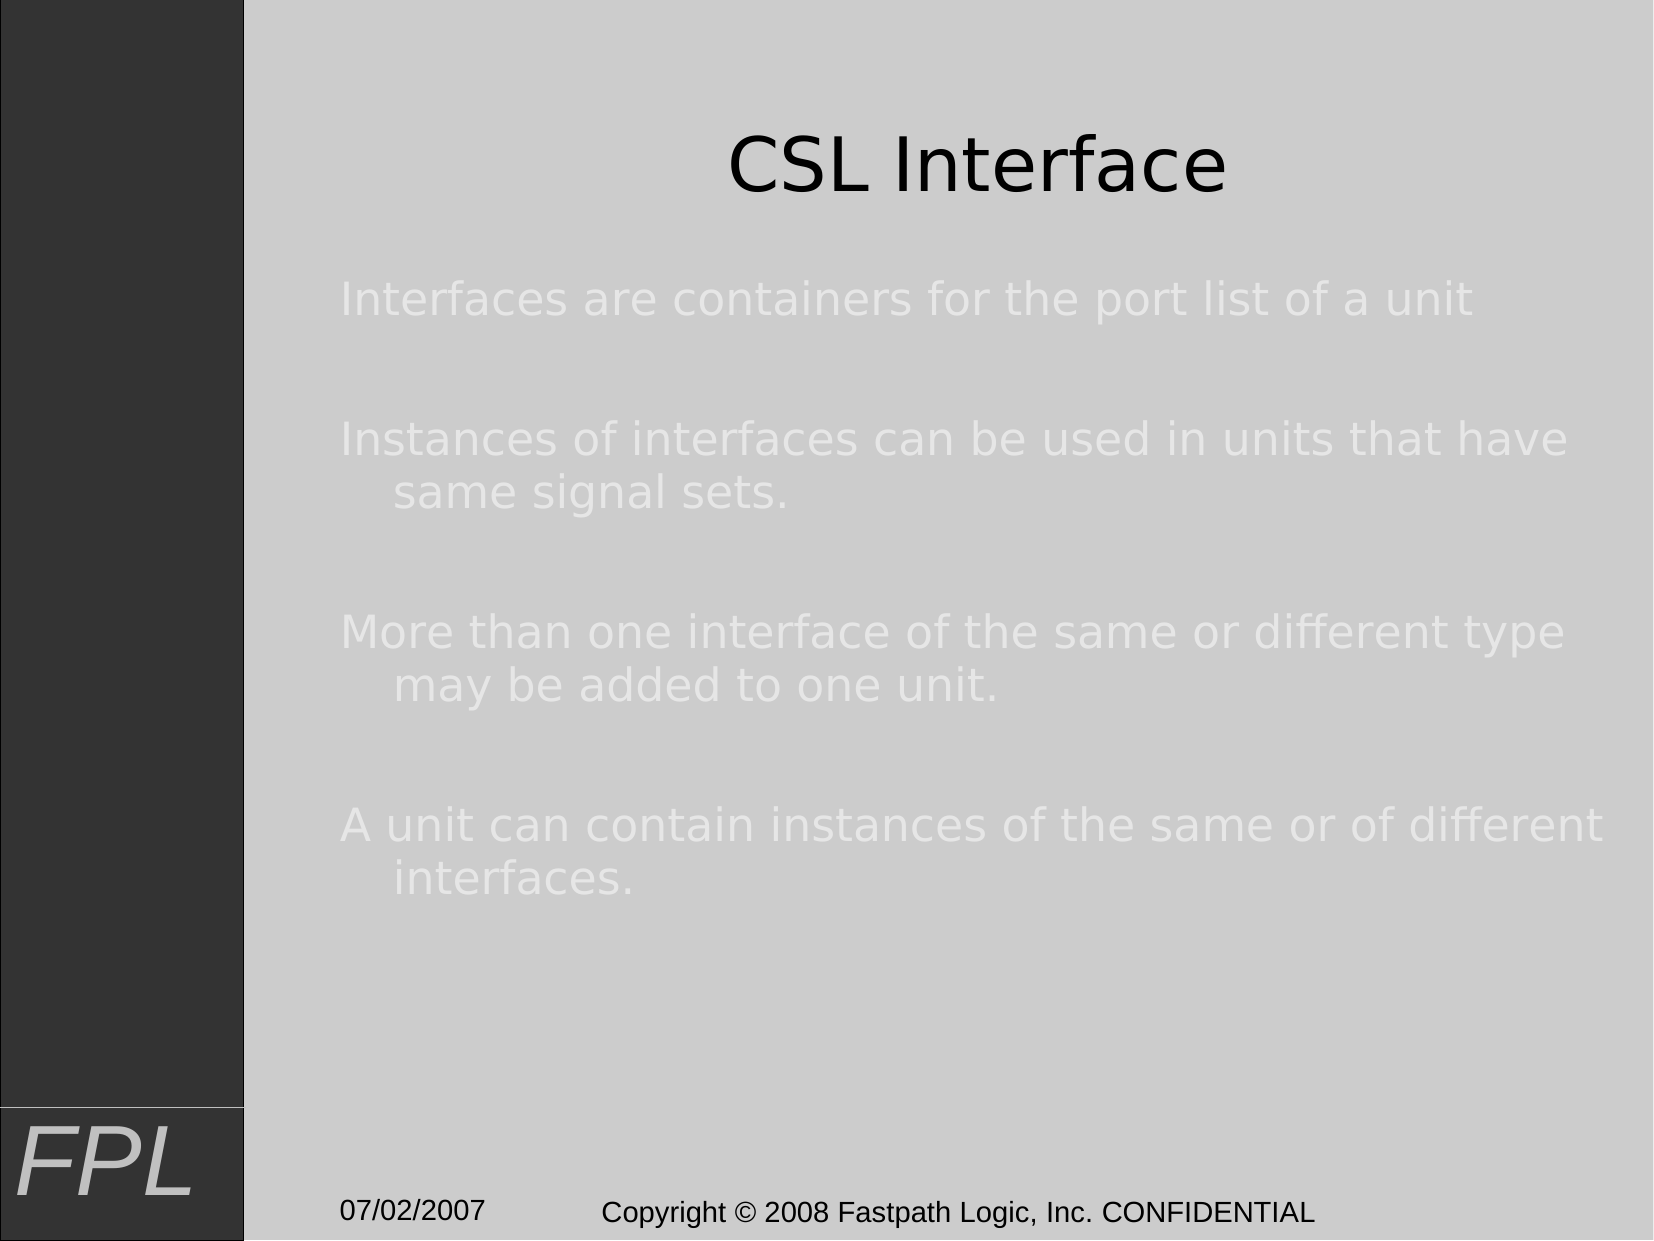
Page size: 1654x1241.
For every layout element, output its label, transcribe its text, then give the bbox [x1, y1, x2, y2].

title CSL Interface [427, 57, 1530, 272]
list Interfaces are containers for the port list of a unit Instances of interfaces can be used in units that have same signal sets. More than one interface of the same or different type may be added to one unit. A unit can contain instances of the same or of different interfaces. [322, 272, 1635, 1179]
